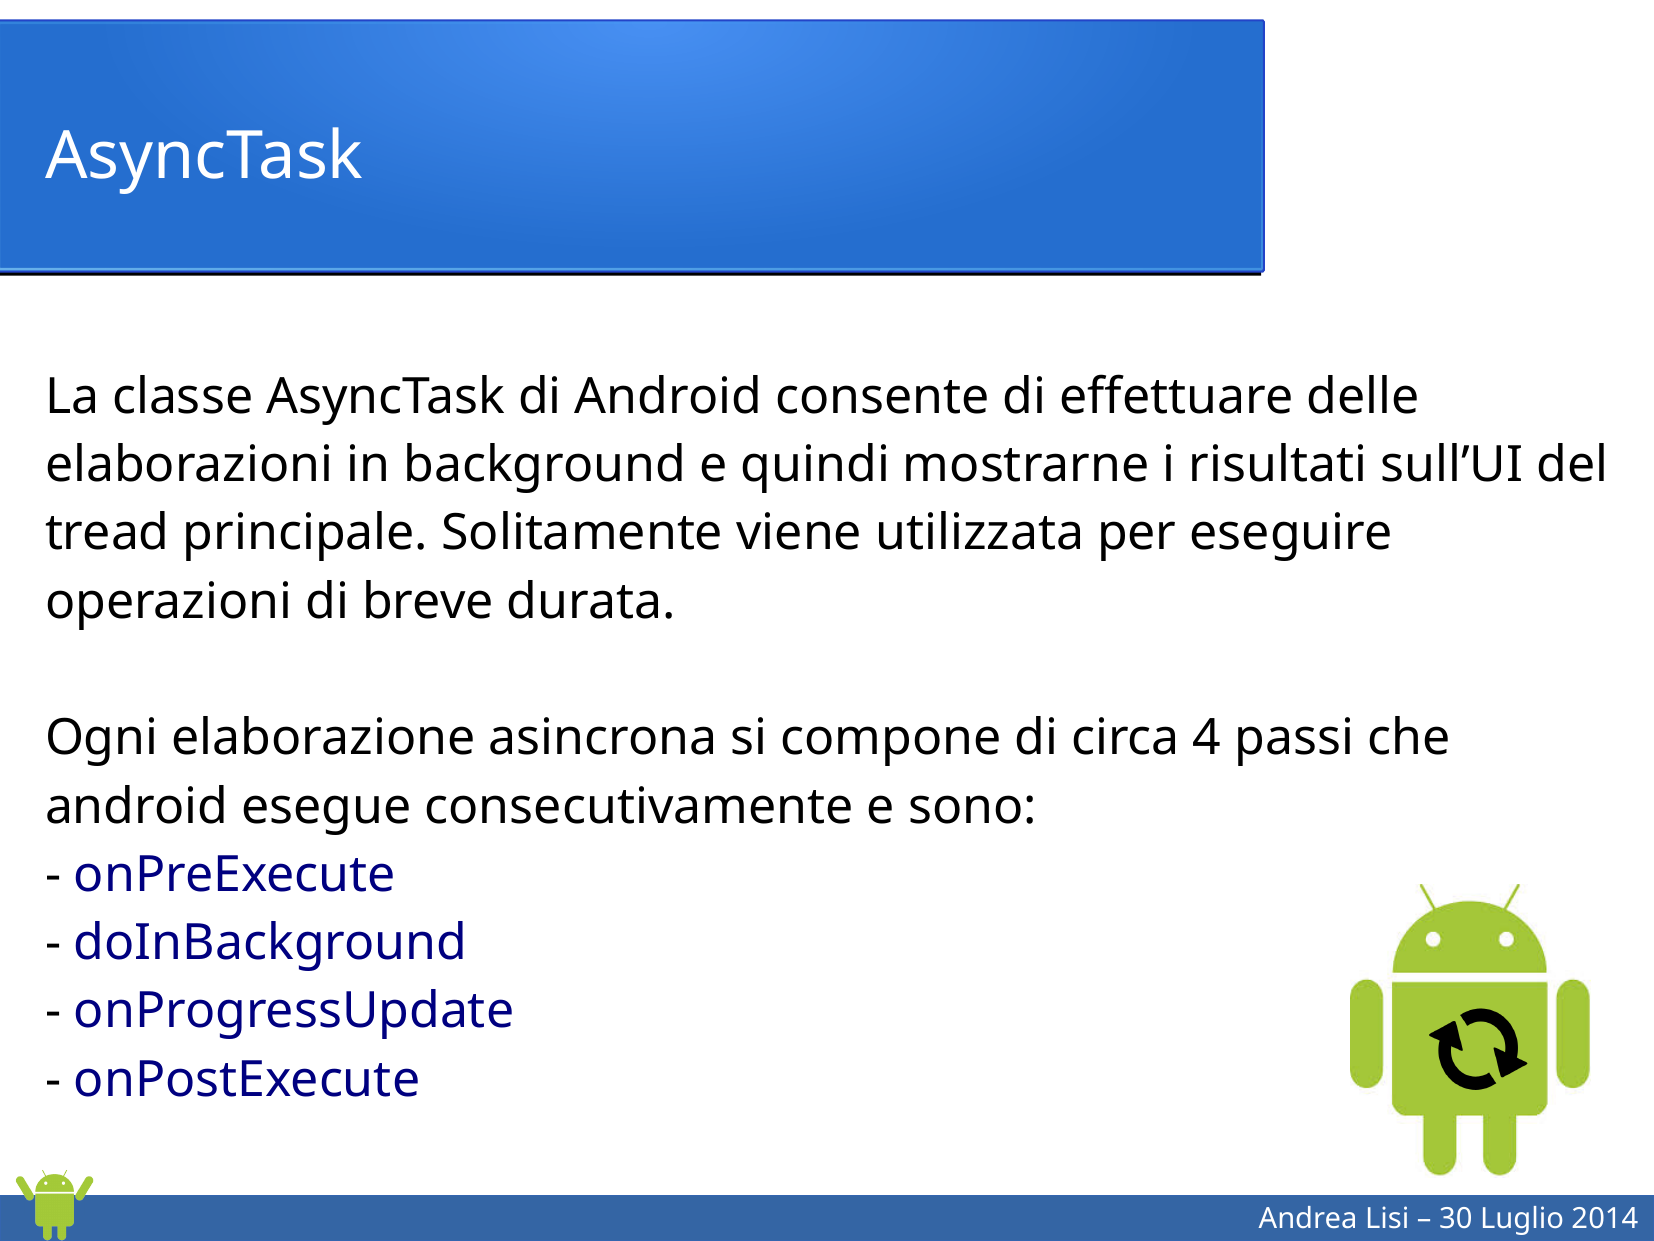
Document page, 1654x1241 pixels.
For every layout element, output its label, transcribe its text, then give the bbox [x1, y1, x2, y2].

picture [9, 1167, 100, 1241]
text_box Andrea Lisi – 30 Luglio 2014 [100, 1195, 1654, 1241]
picture [1350, 884, 1591, 1178]
text_box La classe AsyncTask di Android consente di effettuare delle elaborazioni in background e quindi mostrarne i risultati sull’UI del tread principale. Solitamente viene utilizzata per eseguire operazioni di breve durata. Ogni elaborazione asincrona si compone di circa 4 passi che android esegue consecutivamente e sono: - onPreExecute - doInBackground - onProgressUpdate - onPostExecute [45, 360, 1621, 1156]
title AsyncTask [45, 49, 1250, 257]
